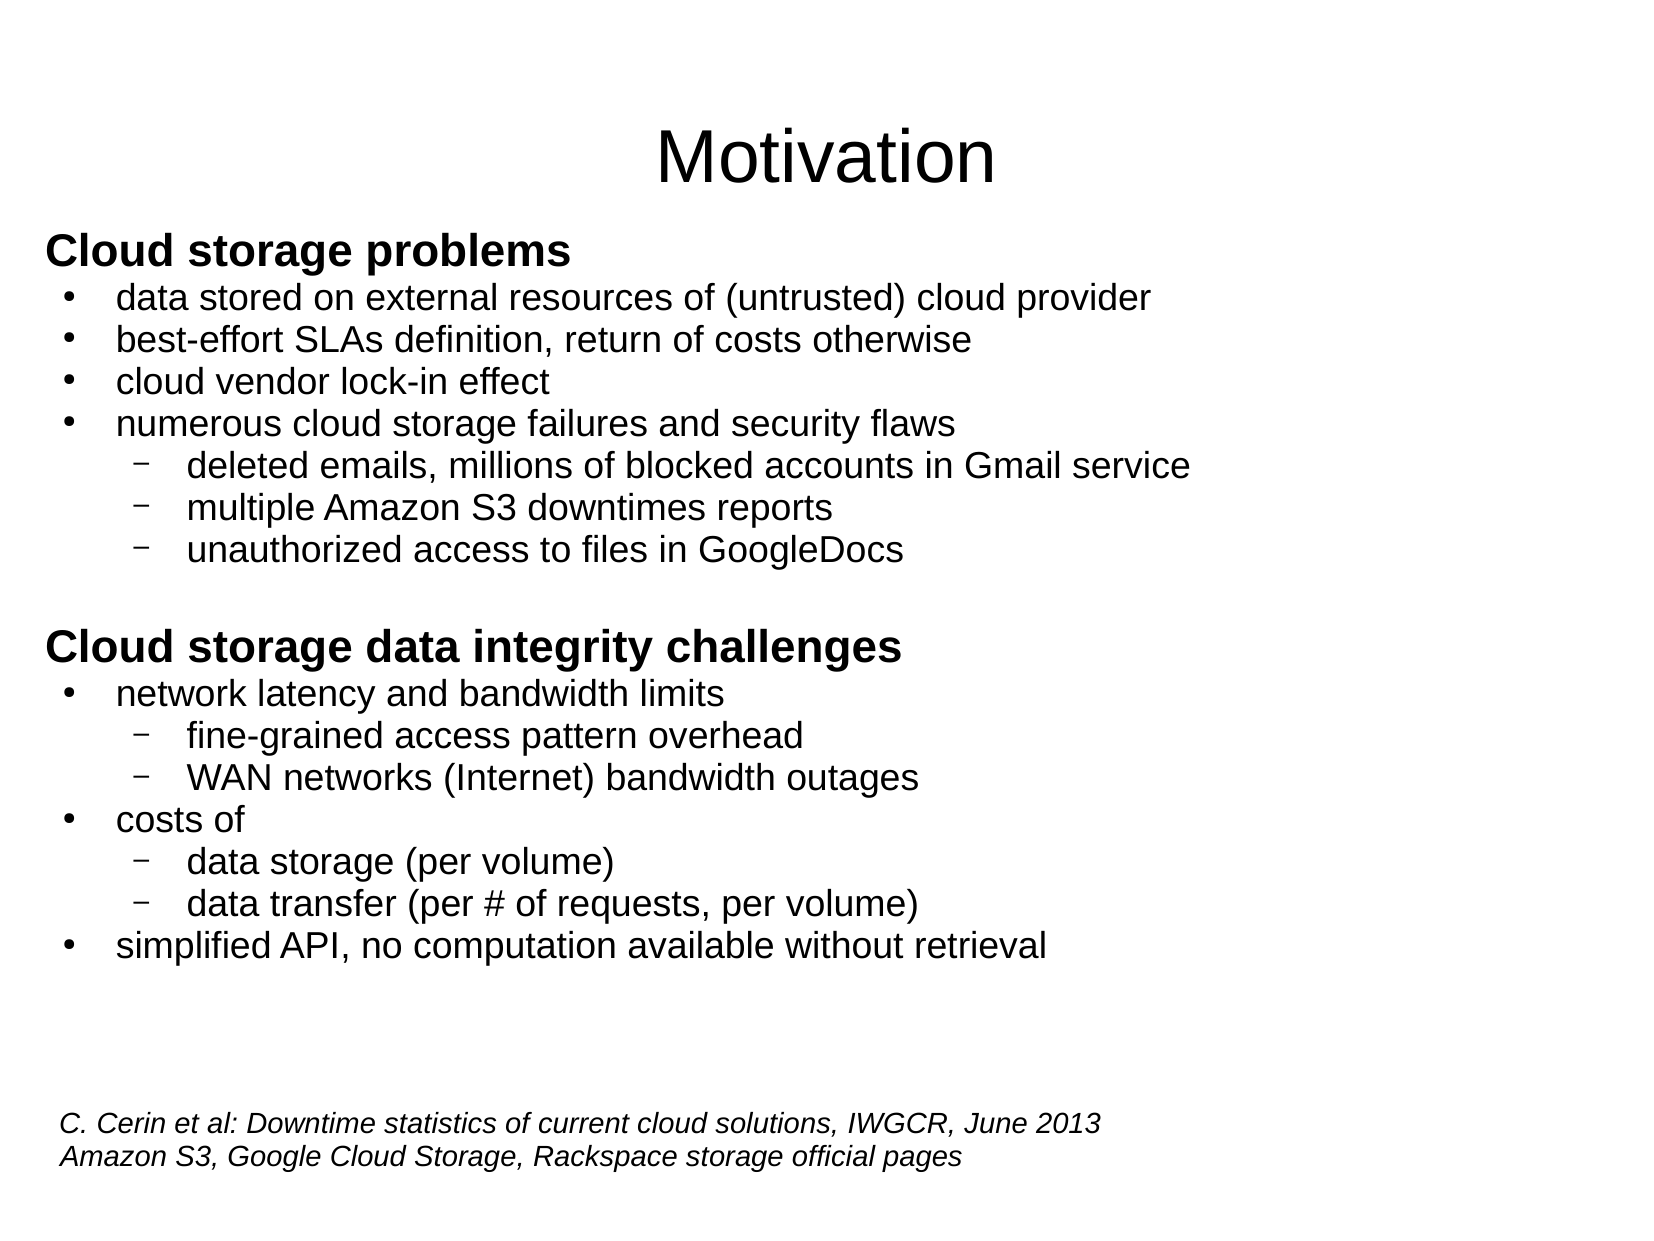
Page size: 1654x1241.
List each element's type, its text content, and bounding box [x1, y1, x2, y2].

text_box Motivation [82, 49, 1571, 257]
list Cloud storage problems data stored on external resources of (untrusted) cloud provider best-effort SLAs definition, return of costs otherwise cloud vendor lock-in effect numerous cloud storage failures and security flaws deleted emails, millions of blocked accounts in Gmail service multiple Amazon S3 downtimes reports unauthorized access to files in GoogleDocs Cloud storage data integrity challenges network latency and bandwidth limits fine-grained access pattern overhead WAN networks (Internet) bandwidth outages costs of data storage (per volume) data transfer (per # of requests, per volume) simplified API, no computation available without retrieval [45, 225, 1530, 1186]
text_box C. Cerin et al: Downtime statistics of current cloud solutions, IWGCR, June 2013 [59, 1107, 1426, 1156]
text_box Amazon S3, Google Cloud Storage, Rackspace storage official pages [60, 1140, 1426, 1188]
